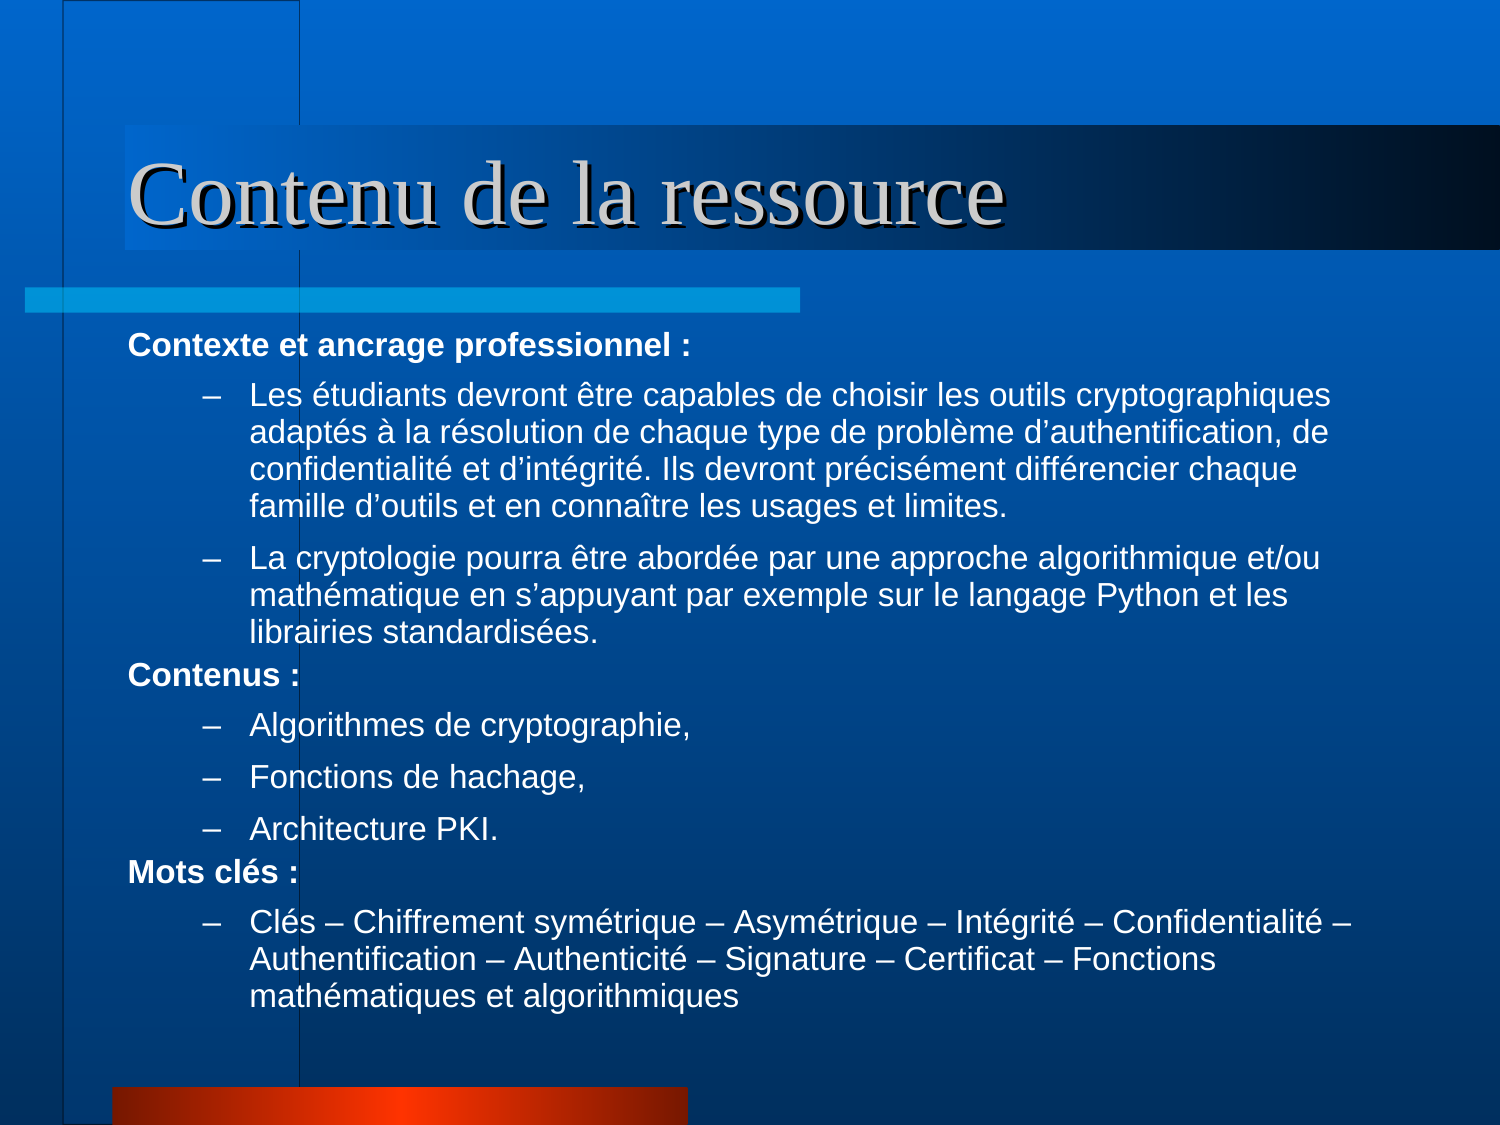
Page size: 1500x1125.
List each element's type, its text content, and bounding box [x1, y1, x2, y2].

list Contexte et ancrage professionnel : Les étudiants devront être capables de choisir les outils cryptographiques adaptés à la résolution de chaque type de problème d’authentification, de confidentialité et d’intégrité. Ils devront précisément différencier chaque famille d’outils et en connaître les usages et limites. La cryptologie pourra être abordée par une approche algorithmique et/ou mathématique en s’appuyant par exemple sur le langage Python et les librairies standardisées. Contenus : Algorithmes de cryptographie, Fonctions de hachage, Architecture PKI. Mots clés : Clés – Chiffrement symétrique – Asymétrique – Intégrité – Confidentialité – Authentification – Authenticité – Signature – Certificat – Fonctions mathématiques et algorithmiques [112, 324, 1388, 1071]
title Contenu de la ressource [112, 99, 1388, 288]
